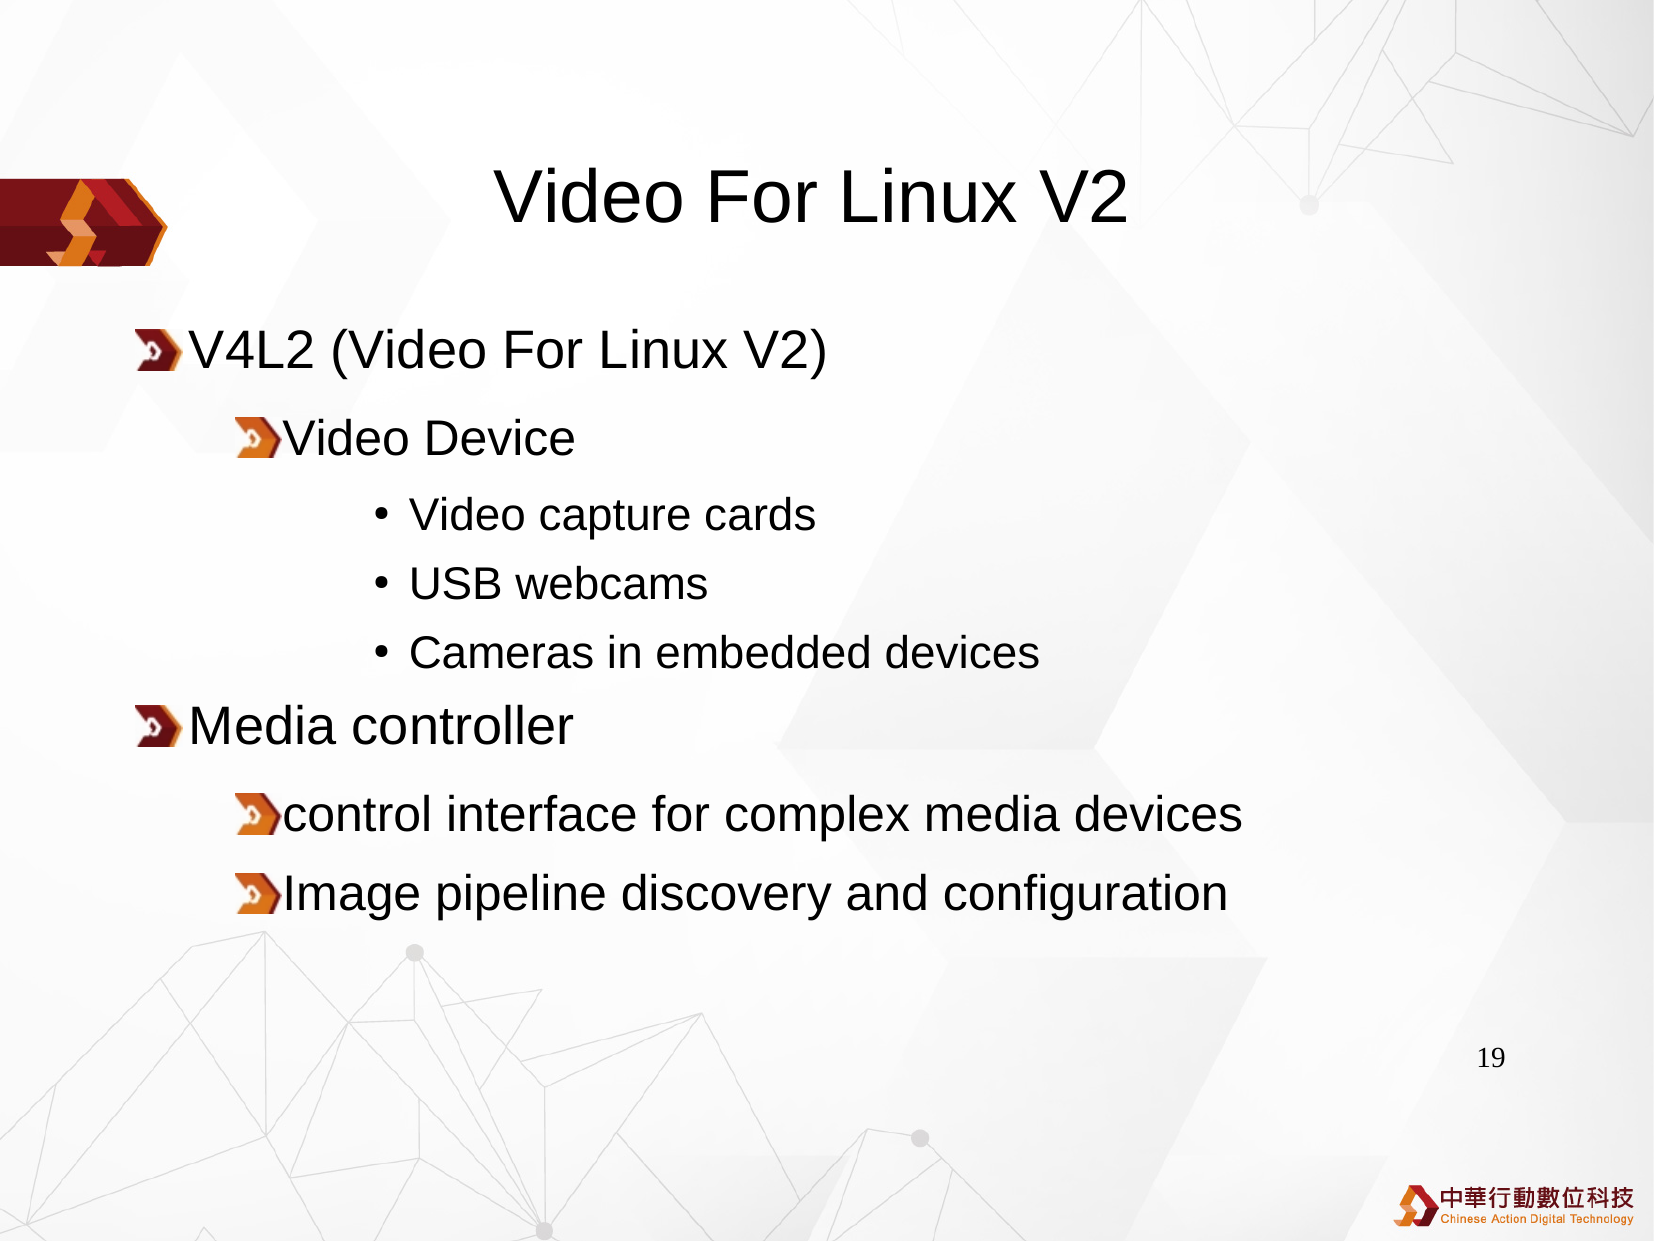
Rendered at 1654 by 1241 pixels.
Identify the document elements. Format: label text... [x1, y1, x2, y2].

picture [0, 0, 1654, 1241]
list V4L2 (Video For Linux V2) Video Device Video capture cards USB webcams Cameras in embedded devices Media controller control interface for complex media devices Image pipeline discovery and configuration [118, 319, 1571, 1040]
title Video For Linux V2 [118, 112, 1506, 281]
